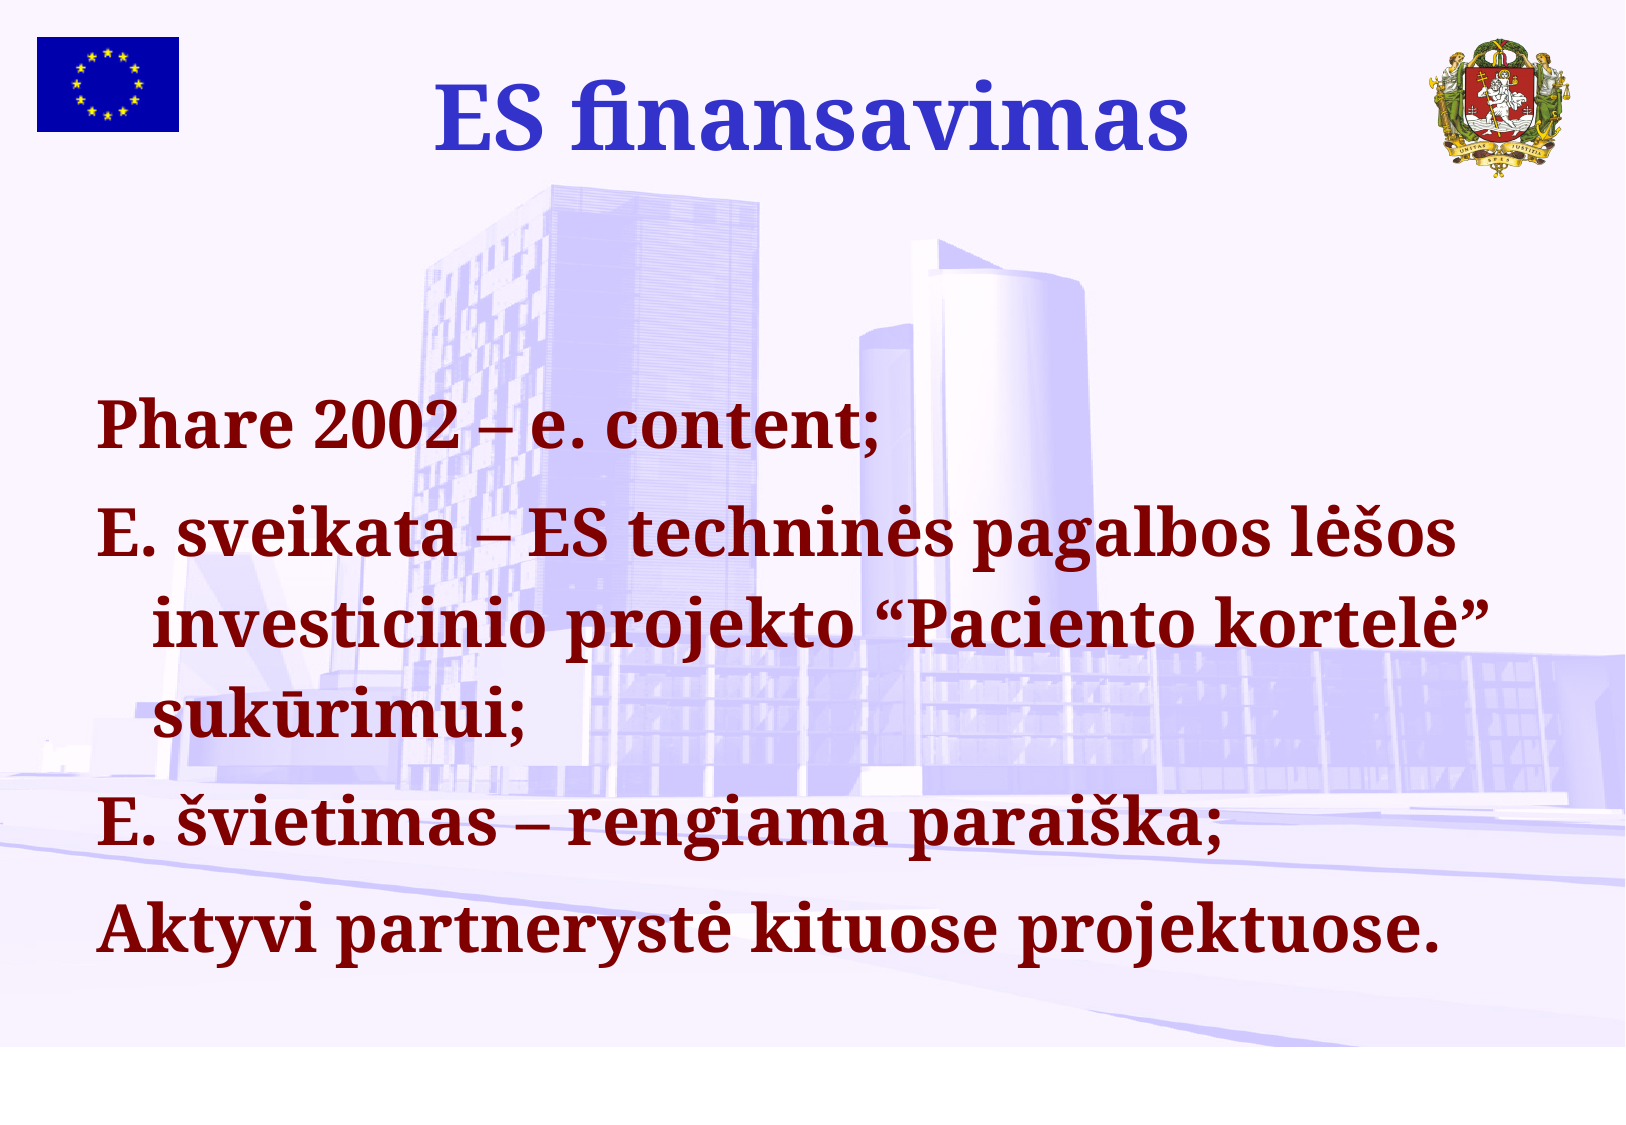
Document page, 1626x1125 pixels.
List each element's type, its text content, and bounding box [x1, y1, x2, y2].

title ES finansavimas [81, 45, 1544, 233]
picture [0, 0, 1626, 1047]
list Phare 2002 – e. content; E. sveikata – ES techninės pagalbos lėšos investicinio projekto “Paciento kortelė” sukūrimui; E. švietimas – rengiama paraiška; Aktyvi partnerystė kituose projektuose. [81, 262, 1544, 1006]
